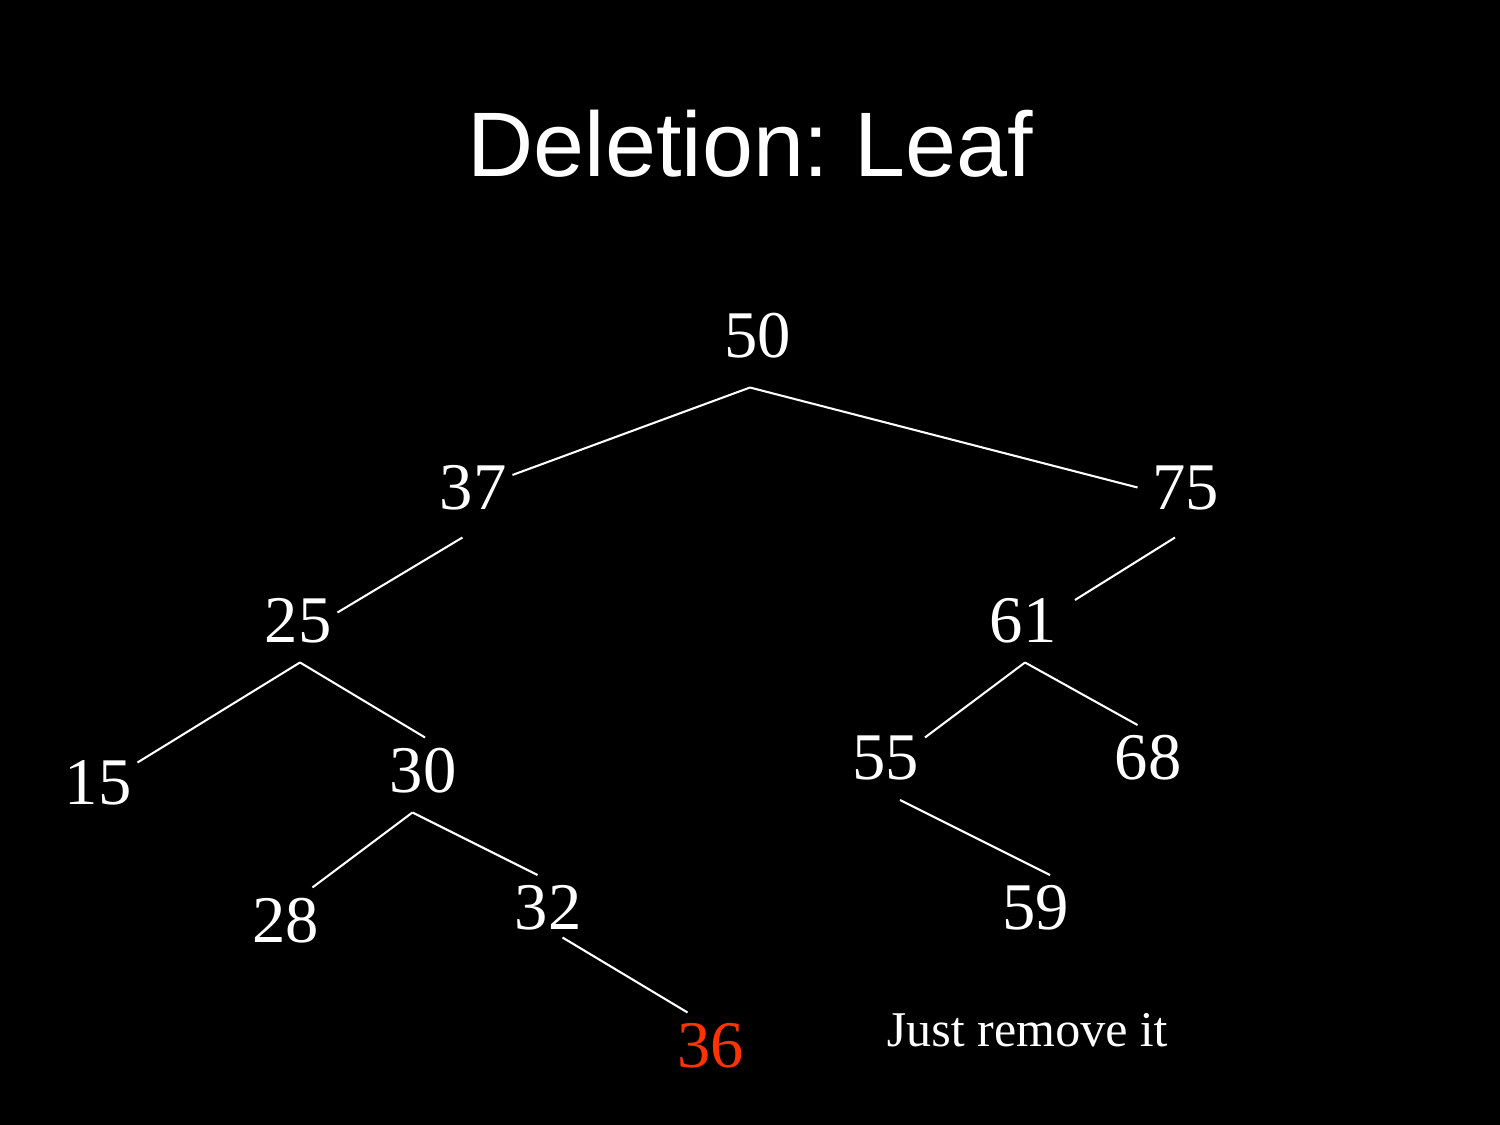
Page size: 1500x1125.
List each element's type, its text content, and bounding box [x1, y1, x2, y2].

text_box 75 [1137, 442, 1235, 532]
text_box 30 [375, 724, 472, 815]
text_box 50 [709, 290, 807, 381]
text_box 15 [50, 737, 147, 827]
text_box 37 [425, 442, 522, 532]
title Deletion: Leaf [22, 50, 1480, 240]
text_box 36 [662, 999, 760, 1090]
text_box 28 [237, 874, 335, 965]
text_box 68 [1100, 712, 1197, 802]
text_box 25 [250, 574, 347, 665]
text_box Just remove it [872, 994, 1184, 1065]
text_box 61 [975, 574, 1072, 665]
text_box 32 [500, 862, 597, 952]
text_box 59 [987, 862, 1085, 952]
text_box 55 [837, 712, 935, 802]
